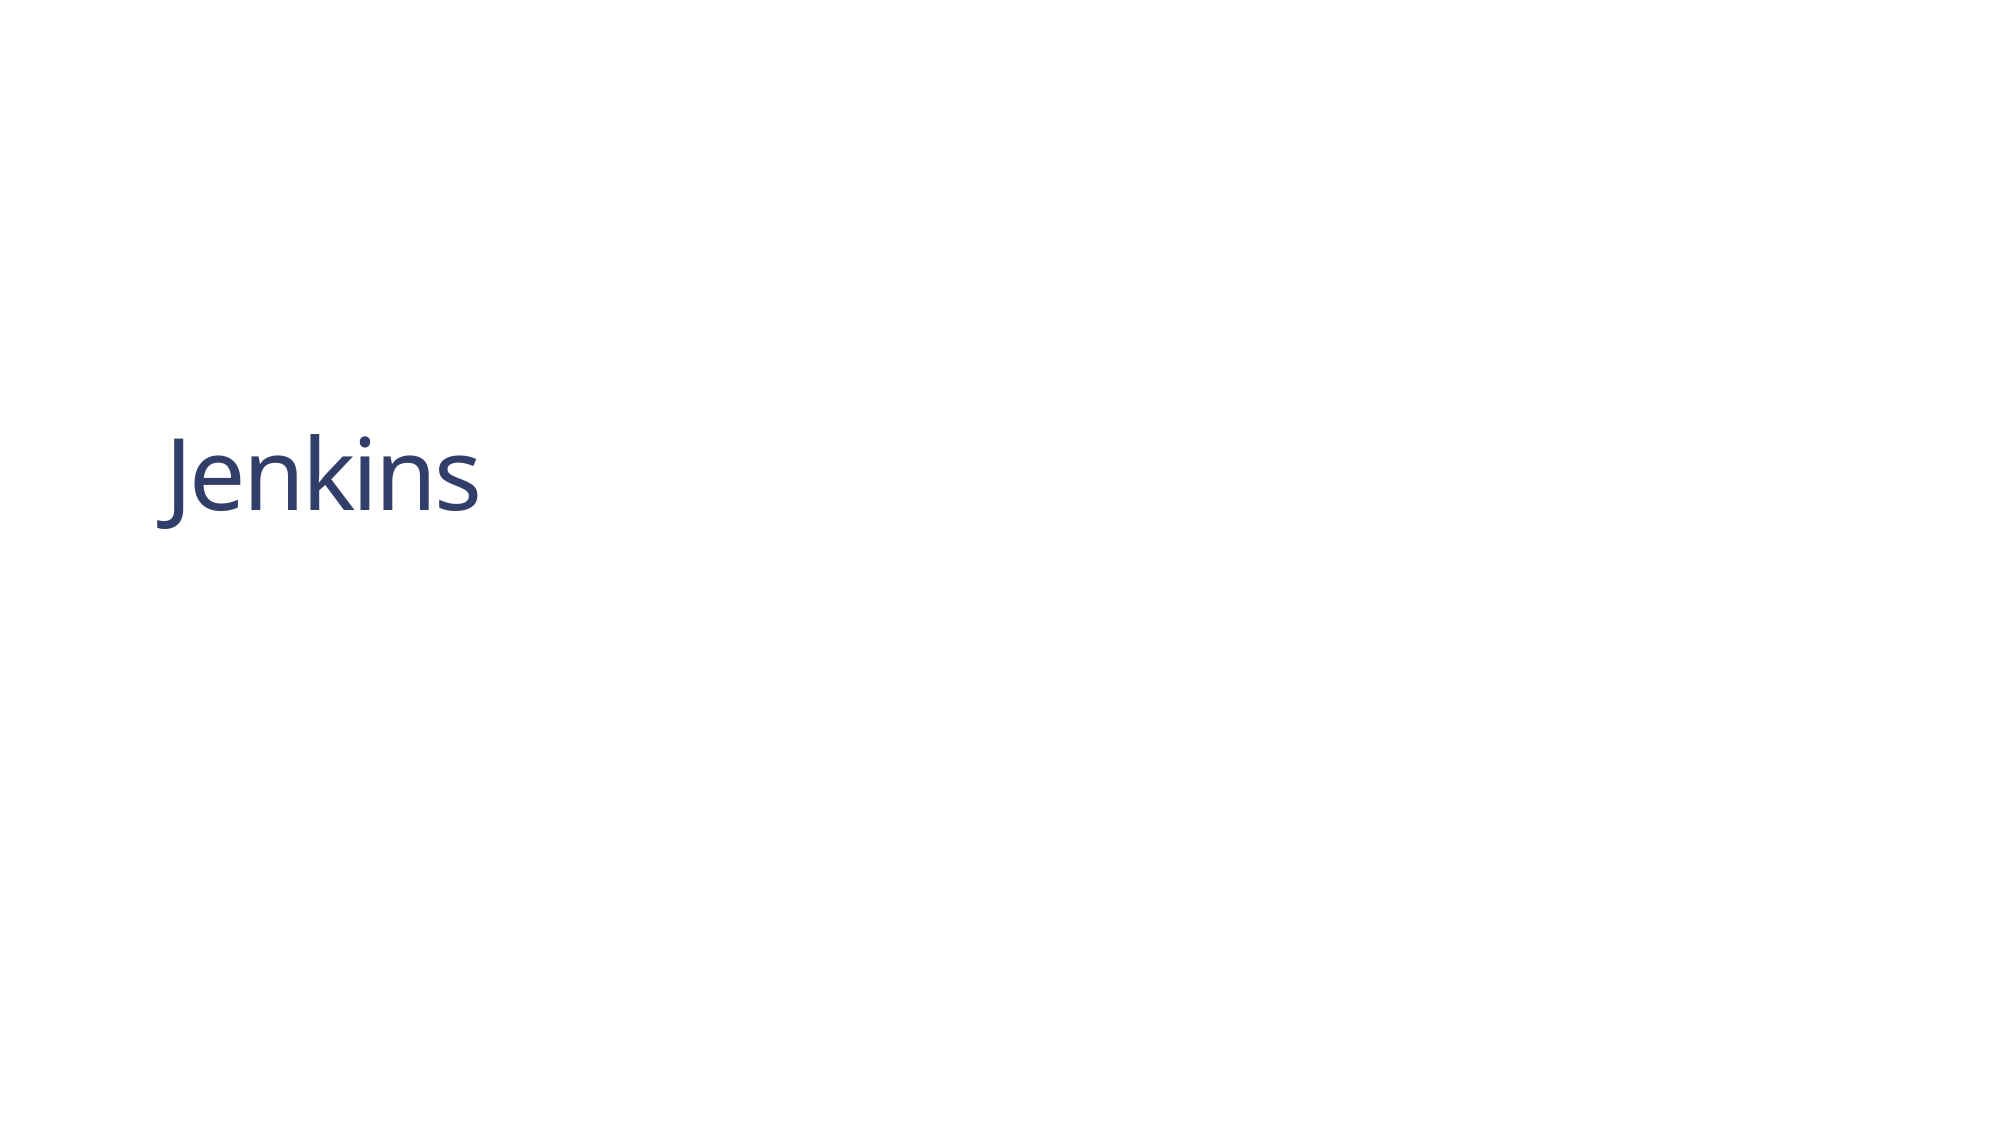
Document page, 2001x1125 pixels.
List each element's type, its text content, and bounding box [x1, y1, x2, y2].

title Jenkins [150, 349, 1851, 591]
